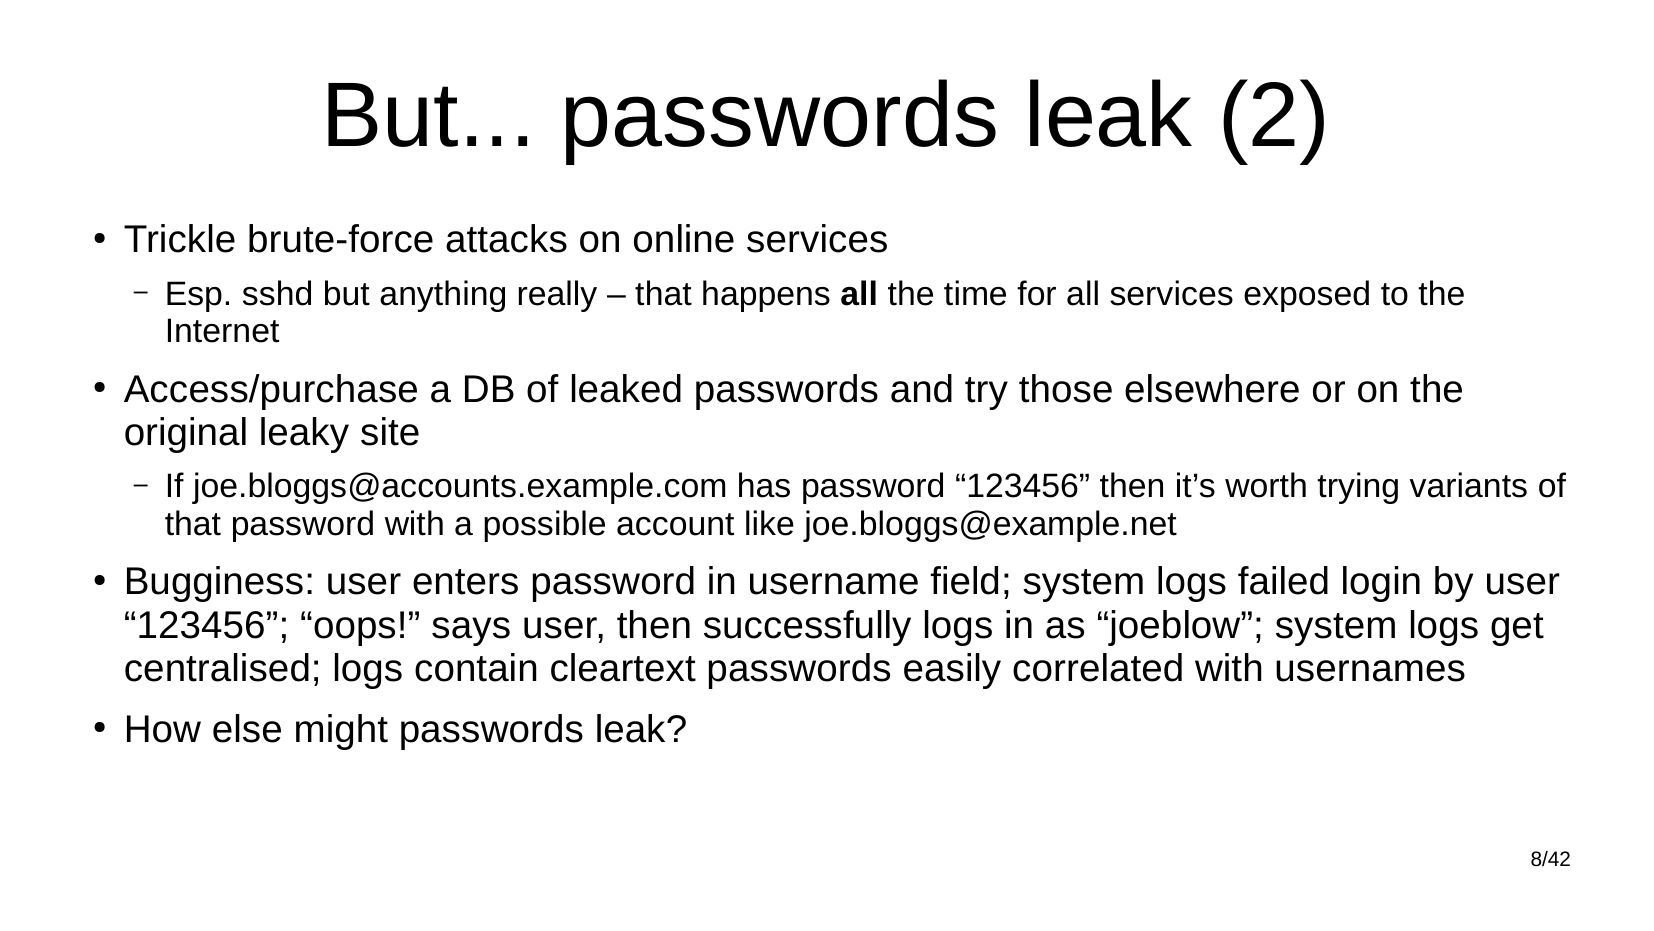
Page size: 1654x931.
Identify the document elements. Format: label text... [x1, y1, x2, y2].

title But... passwords leak (2) [82, 37, 1571, 193]
list Trickle brute-force attacks on online services Esp. sshd but anything really – that happens all the time for all services exposed to the Internet Access/purchase a DB of leaked passwords and try those elsewhere or on the original leaky site If joe.bloggs@accounts.example.com has password “123456” then it’s worth trying variants of that password with a possible account like joe.bloggs@example.net Bugginess: user enters password in username field; system logs failed login by user “123456”; “oops!” says user, then successfully logs in as “joeblow”; system logs get centralised; logs contain cleartext passwords easily correlated with usernames How else might passwords leak? [82, 217, 1571, 758]
